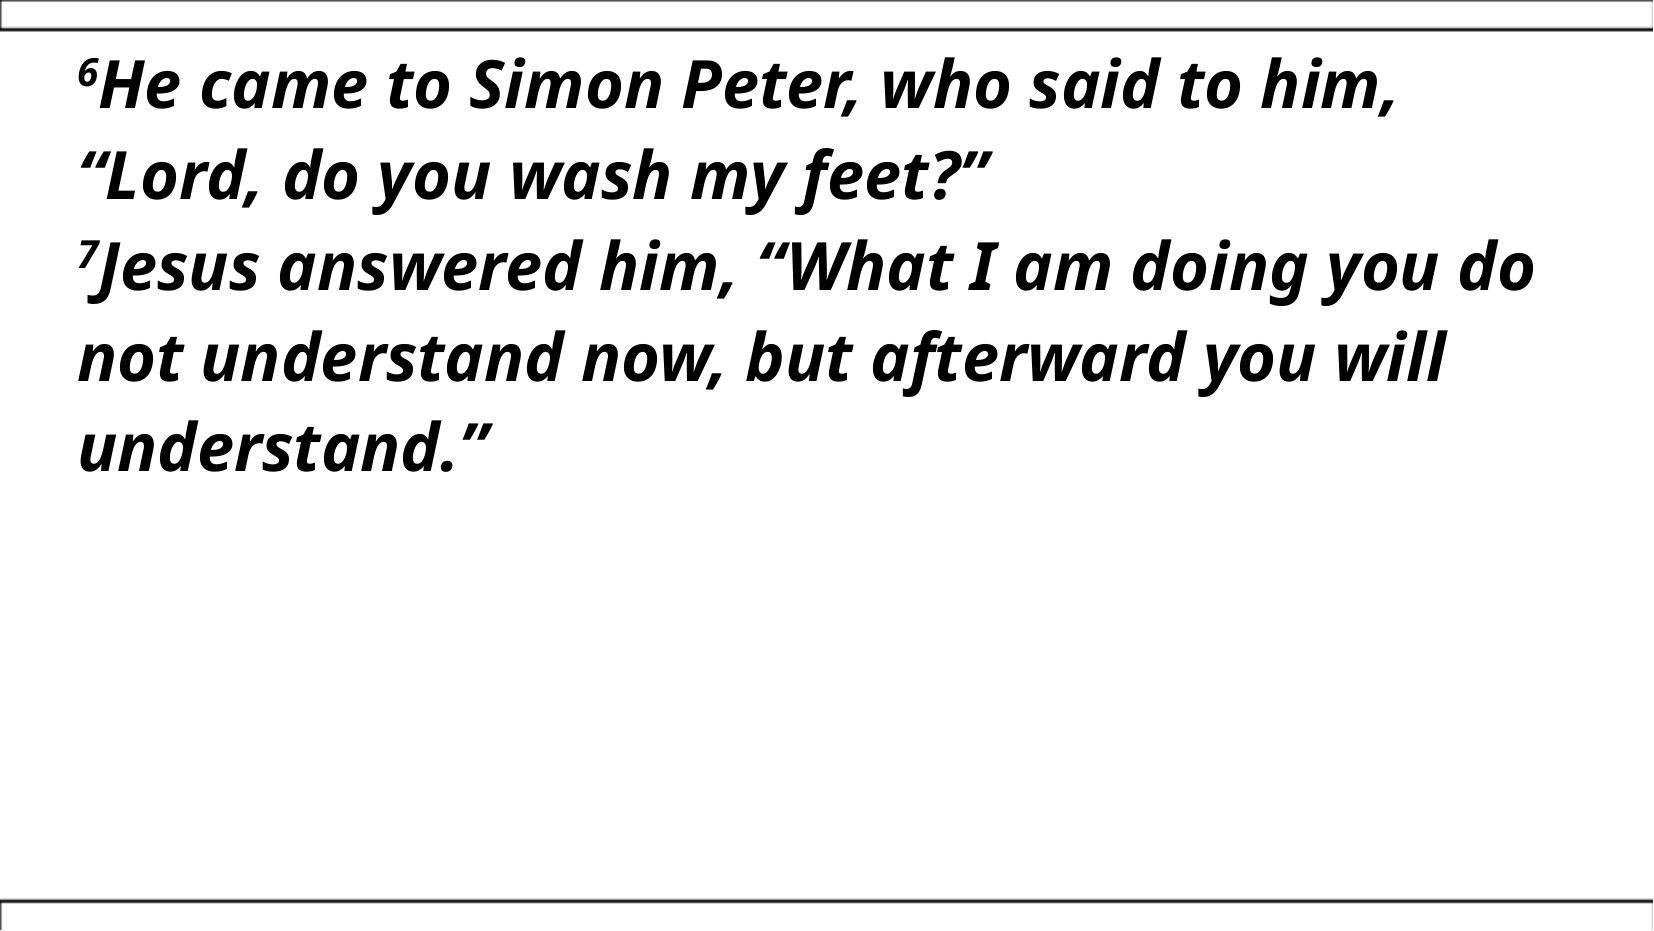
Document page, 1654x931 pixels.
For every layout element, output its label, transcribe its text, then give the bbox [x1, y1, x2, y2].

text_box 6He came to Simon Peter, who said to him, “Lord, do you wash my feet?” 7Jesus answered him, “What I am doing you do not understand now, but afterward you will understand.” [62, 30, 1593, 489]
picture [0, 0, 1653, 930]
